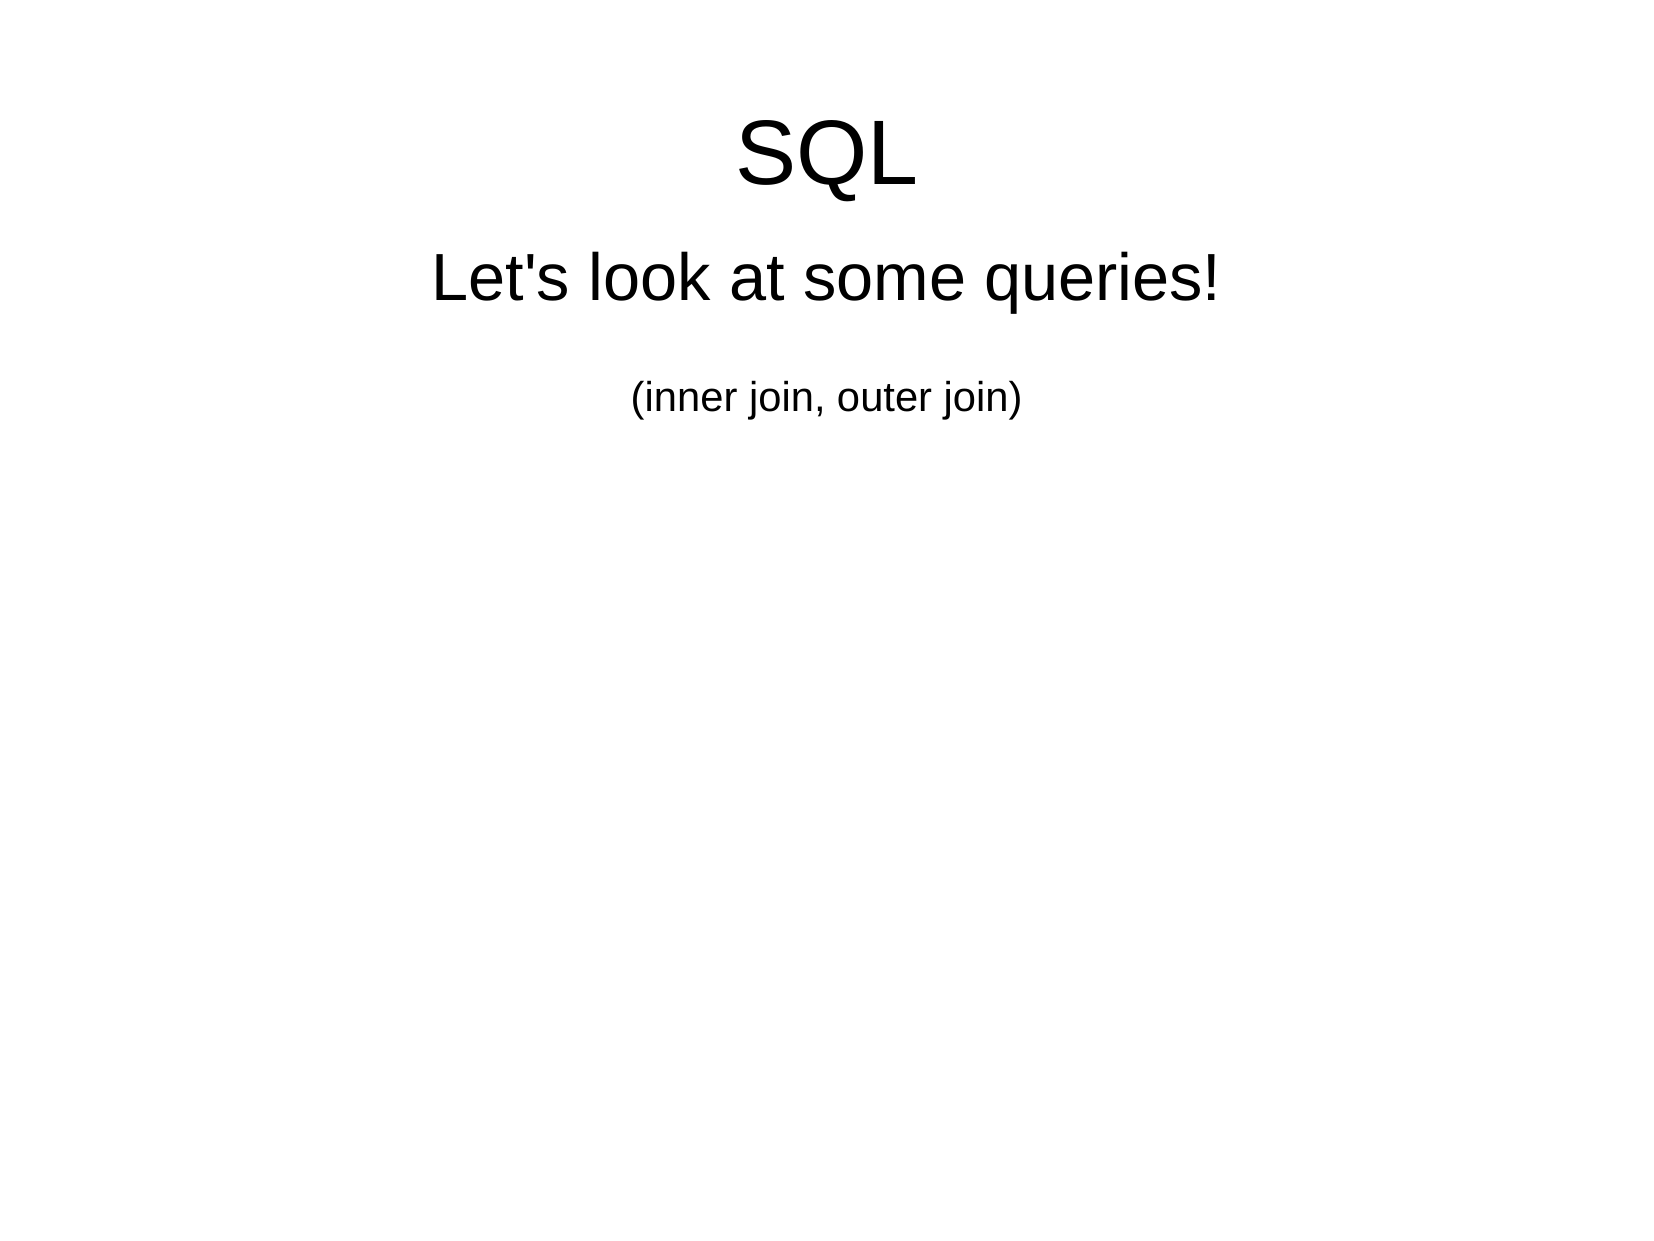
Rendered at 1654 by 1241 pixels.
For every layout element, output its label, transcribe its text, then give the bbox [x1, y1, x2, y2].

subtitle Let's look at some queries! [82, 200, 1571, 355]
title SQL [82, 49, 1571, 200]
text_box (inner join, outer join) [59, 366, 1595, 428]
